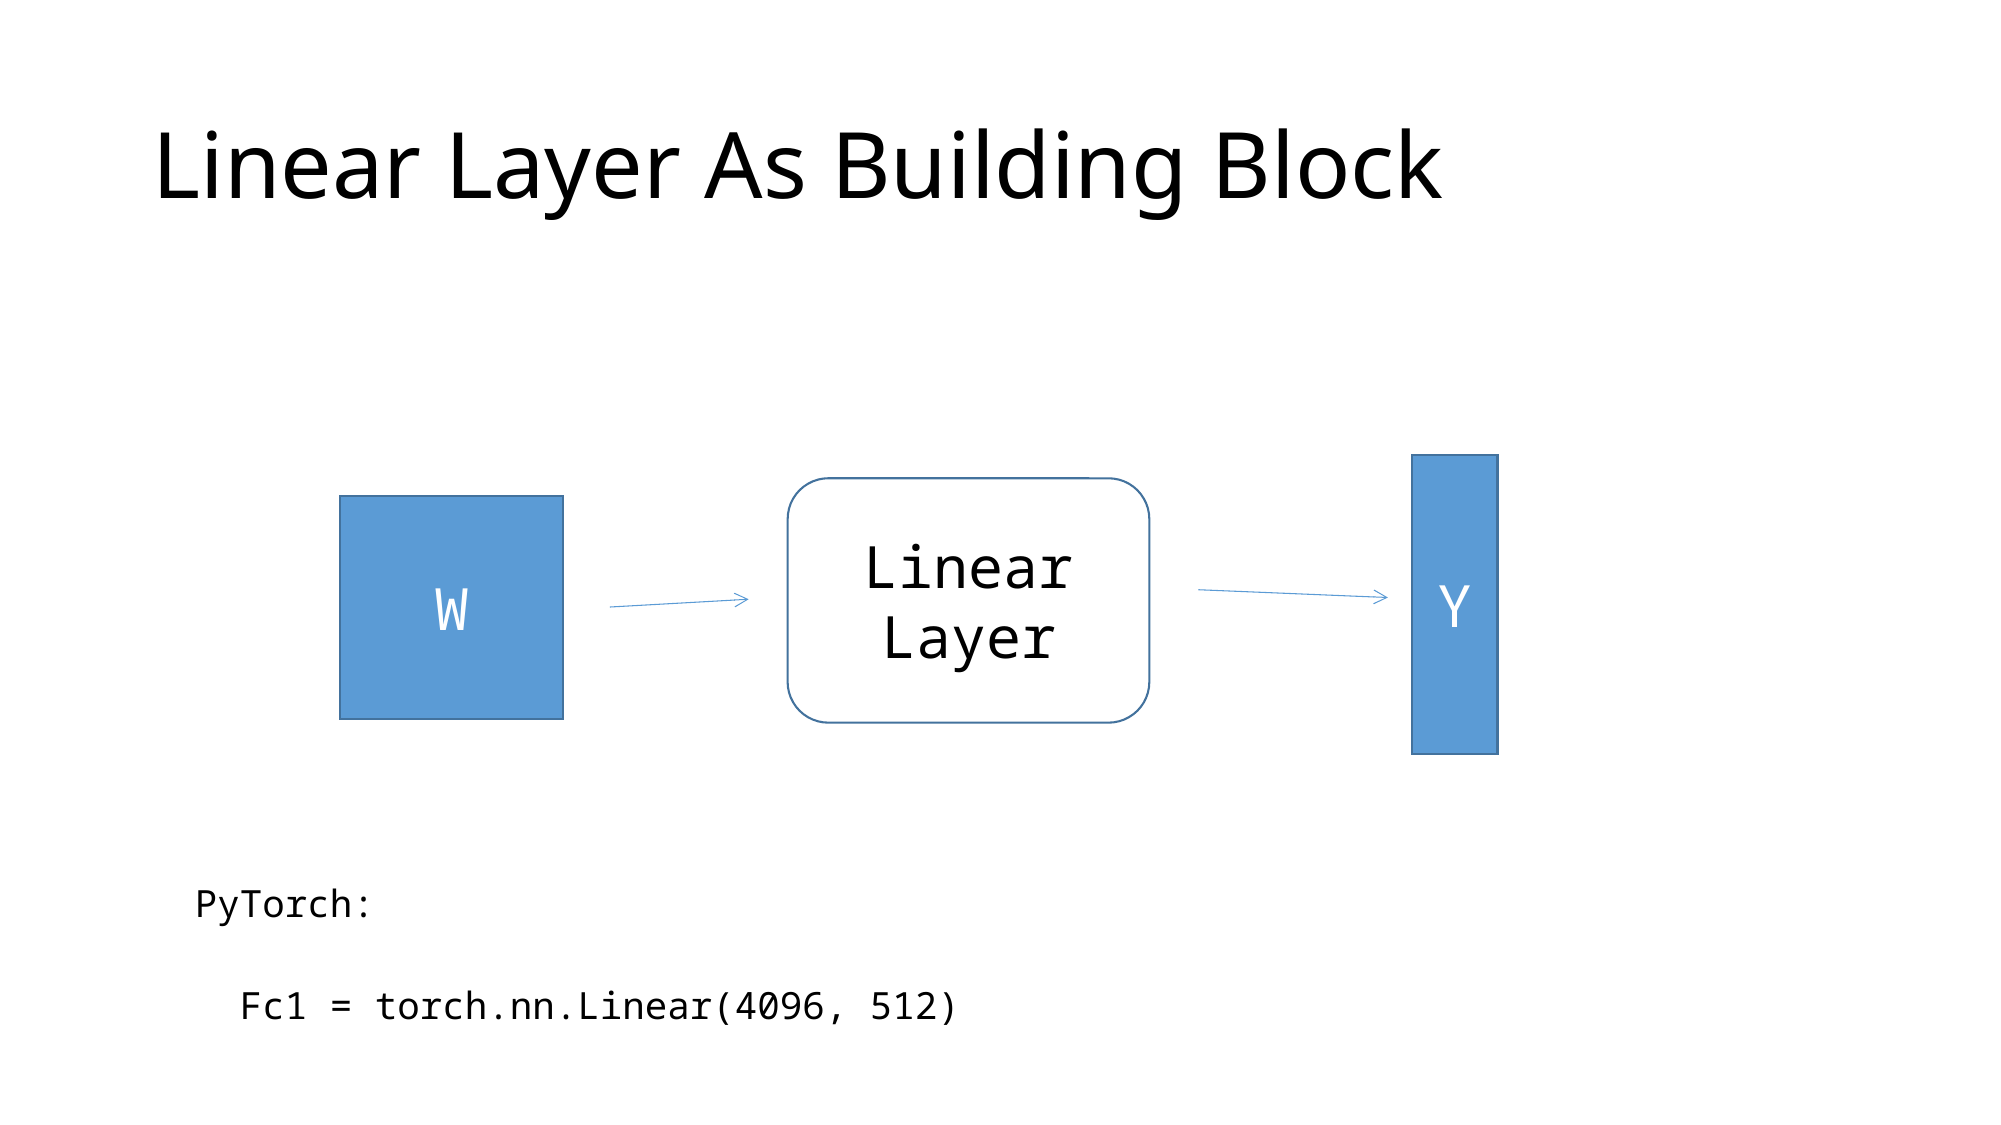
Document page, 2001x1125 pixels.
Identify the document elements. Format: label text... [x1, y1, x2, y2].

text_box Y [1411, 454, 1498, 754]
text_box PyTorch: Fc1 = torch.nn.Linear(4096, 512) [180, 870, 848, 999]
text_box Linear Layer [787, 478, 1150, 723]
text_box W [340, 496, 563, 719]
title Linear Layer As Building Block [137, 59, 1863, 278]
